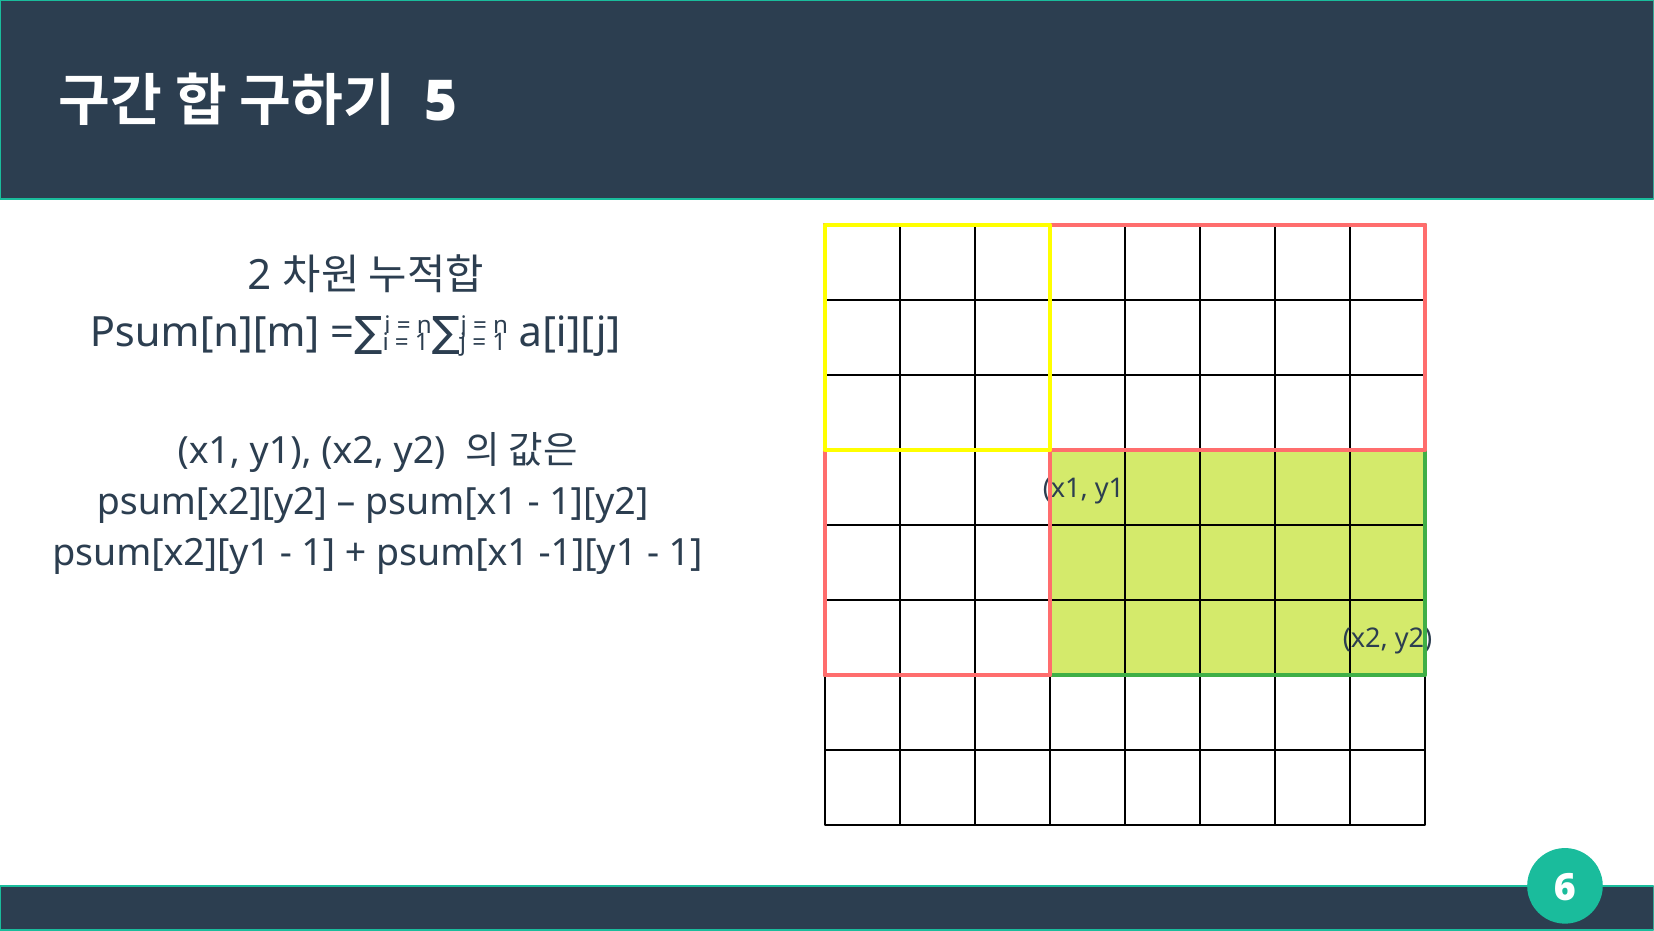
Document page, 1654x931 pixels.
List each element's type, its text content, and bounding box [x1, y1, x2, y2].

text_box (x1, y1) [1052, 452, 1125, 525]
text_box [1052, 452, 1423, 673]
title 구간 합 구하기 5 [59, 37, 1595, 156]
text_box (x2, y2) [1350, 600, 1423, 673]
text_box 2차원 누적합 Psum[n][m] =∑i = 1 i = n∑j = 1 j = n a[i][j] [75, 187, 751, 413]
text_box (x1, y1), (x2, y2) 의 값은 psum[x2][y2] – psum[x1 - 1][y2] psum[x2][y1 - 1] + psum[x1 -1][y1 - 1] [37, 412, 719, 584]
